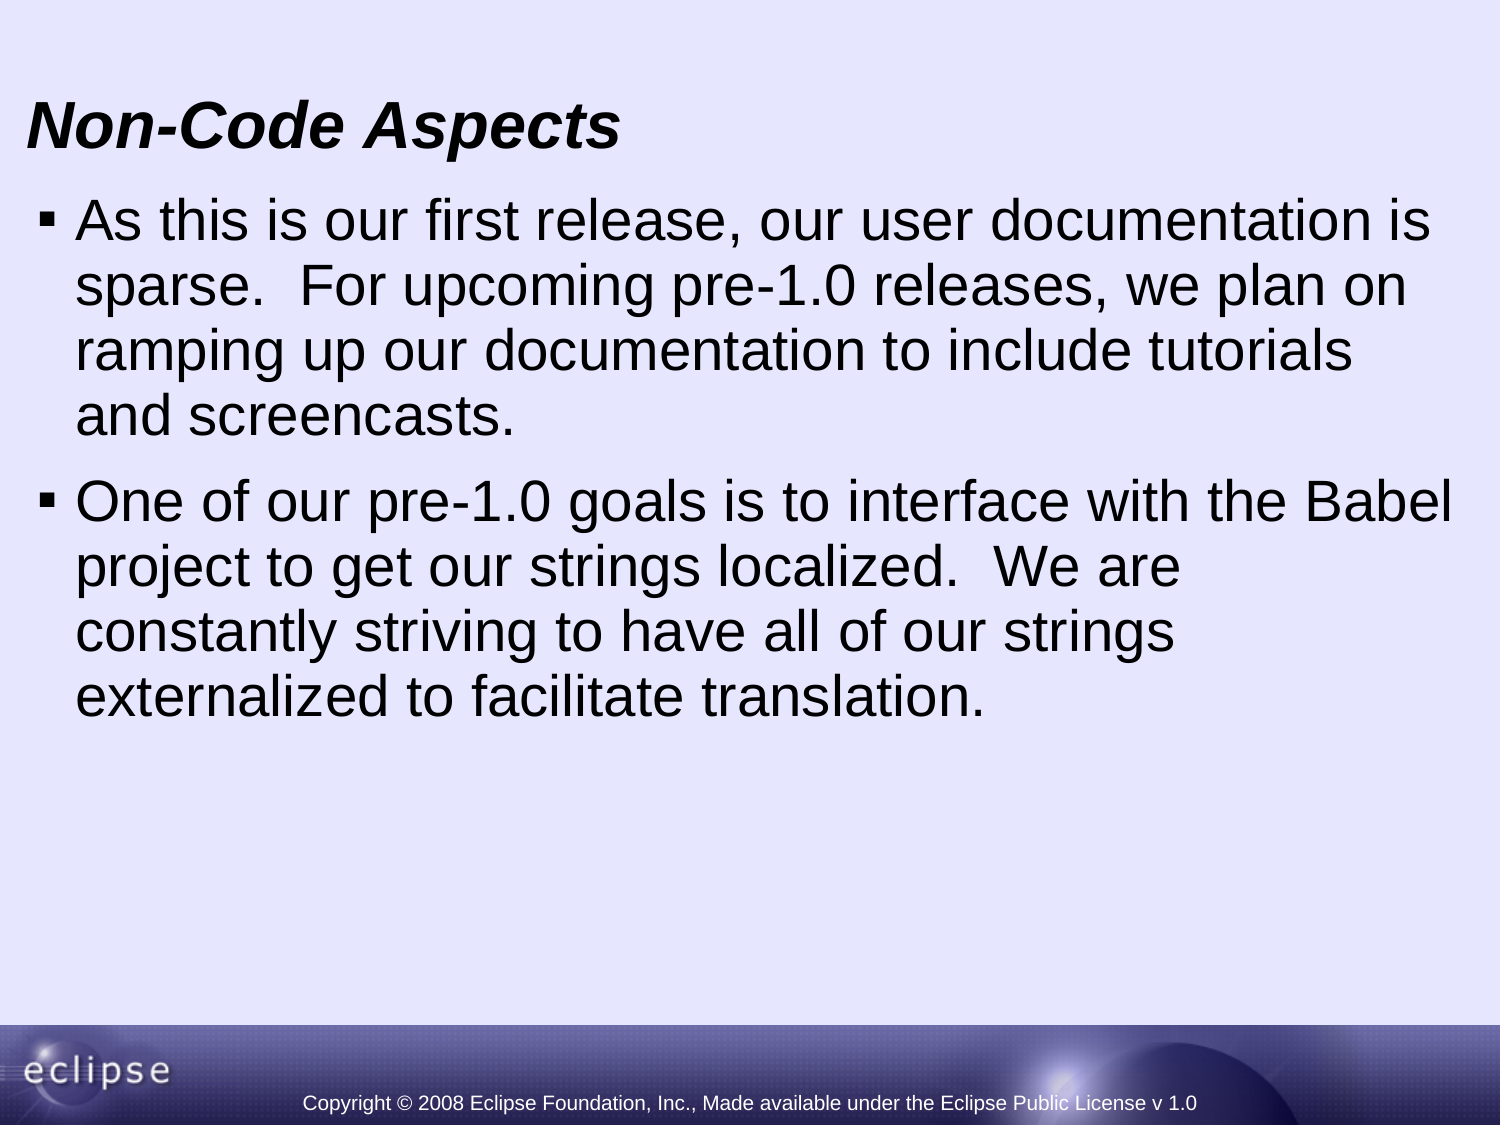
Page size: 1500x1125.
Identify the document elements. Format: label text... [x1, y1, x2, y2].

picture [0, 1025, 1500, 1125]
title Non-Code Aspects [26, 84, 1474, 172]
list As this is our first release, our user documentation is sparse. For upcoming pre-1.0 releases, we plan on ramping up our documentation to include tutorials and screencasts. One of our pre-1.0 goals is to interface with the Babel project to get our strings localized. We are constantly striving to have all of our strings externalized to facilitate translation. [37, 187, 1463, 1021]
